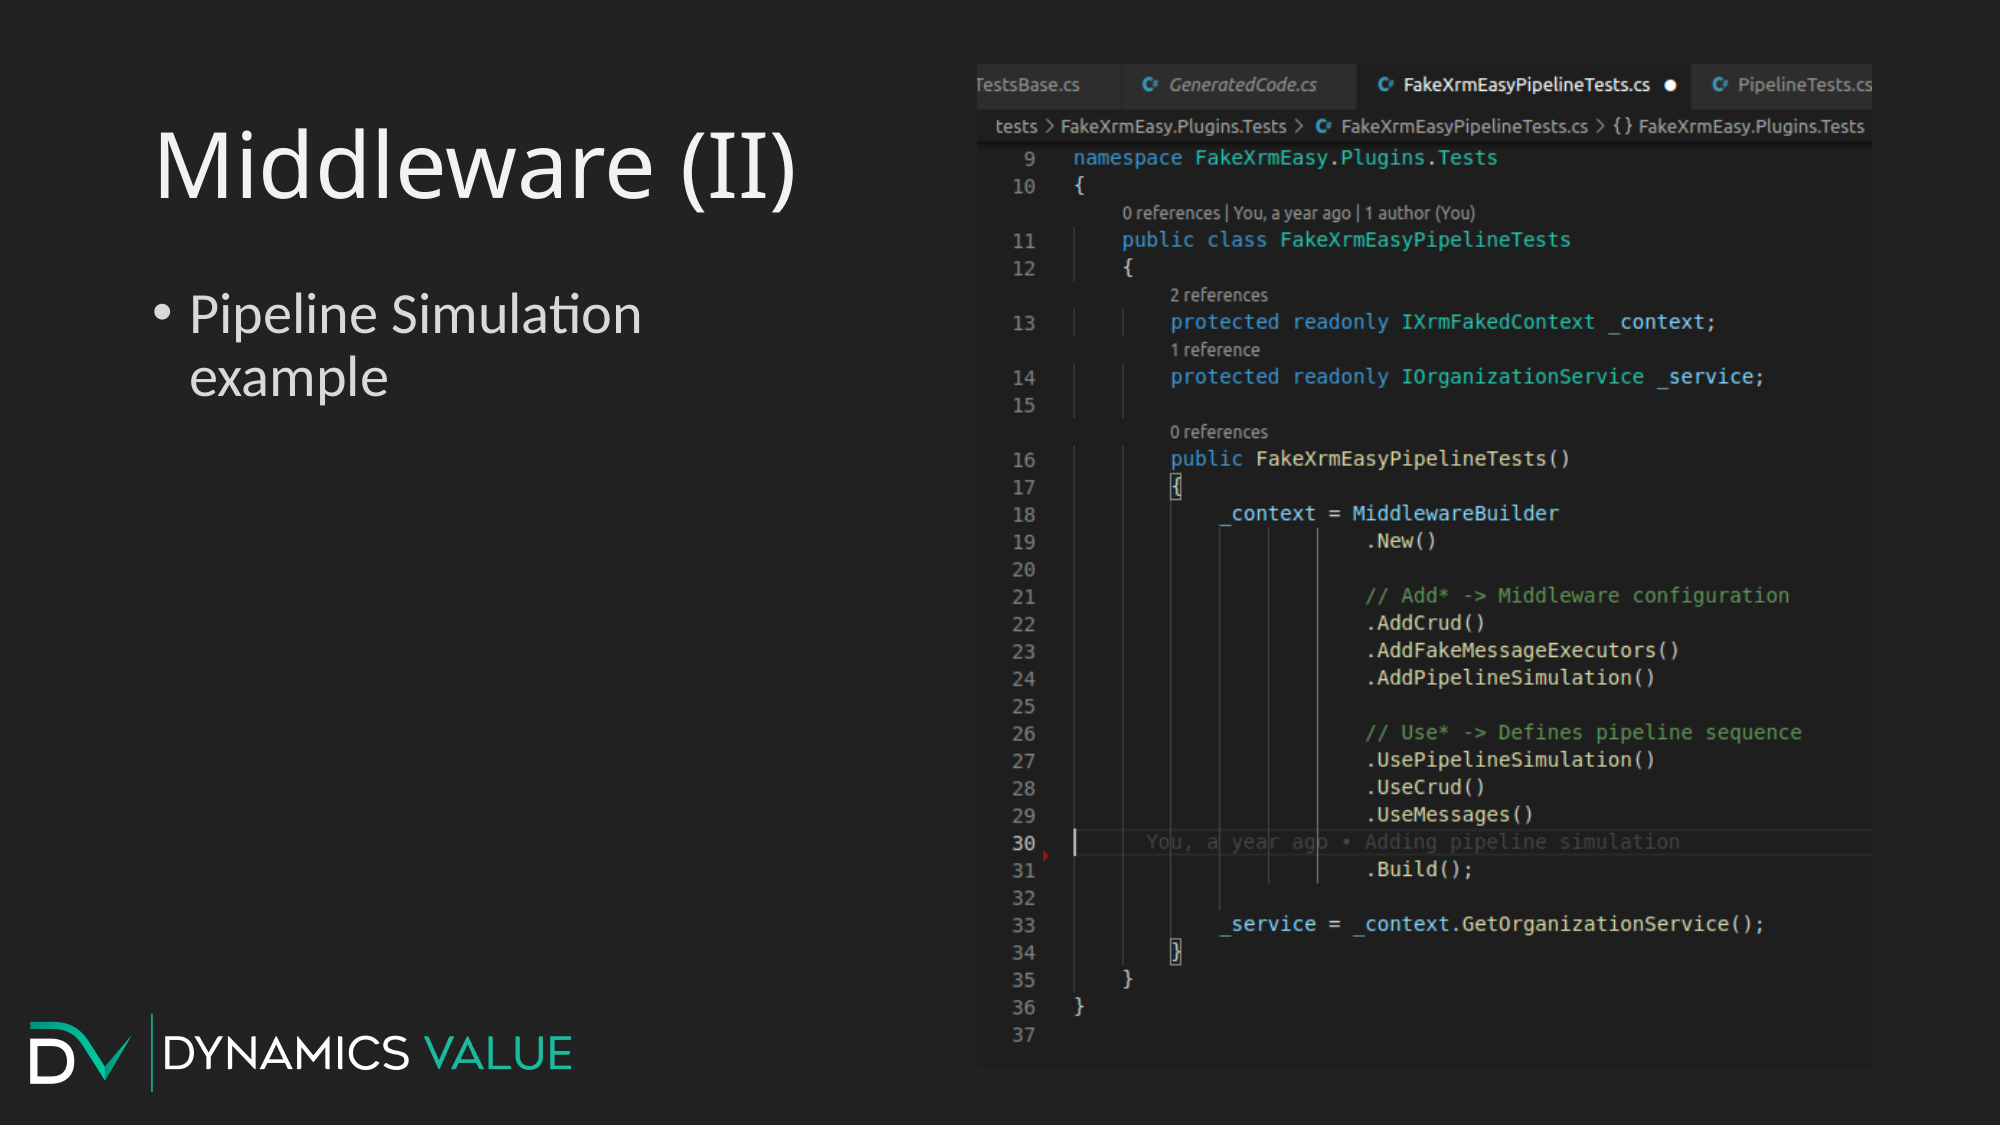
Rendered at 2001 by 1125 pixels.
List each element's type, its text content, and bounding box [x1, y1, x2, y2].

picture [29, 1008, 571, 1095]
picture [977, 64, 1872, 1068]
text_box Middleware (II) [137, 59, 1863, 277]
text_box Pipeline Simulation example [137, 275, 792, 898]
